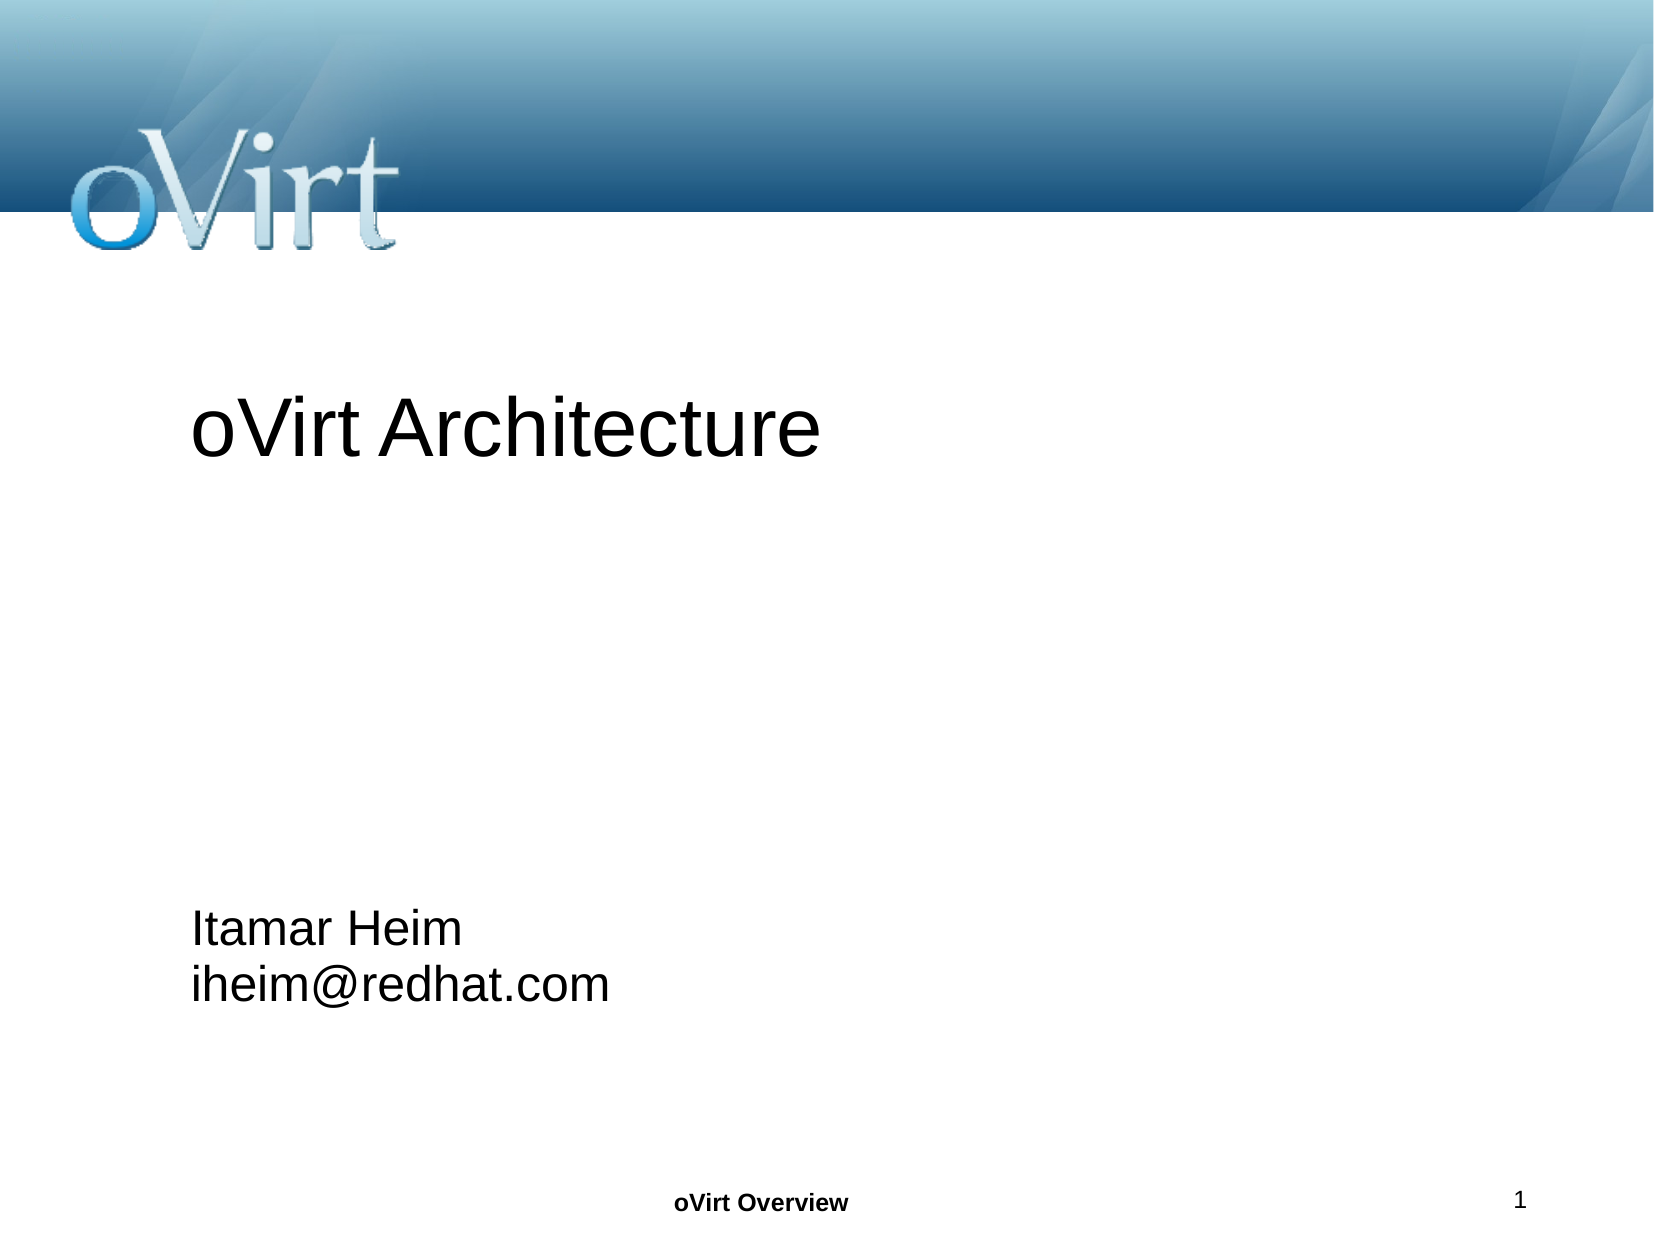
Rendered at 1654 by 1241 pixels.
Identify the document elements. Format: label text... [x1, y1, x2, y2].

picture [0, 0, 1654, 250]
text_box Itamar Heim iheim@redhat.com [176, 669, 1549, 1019]
text_box oVirt Architecture [175, 374, 1549, 510]
